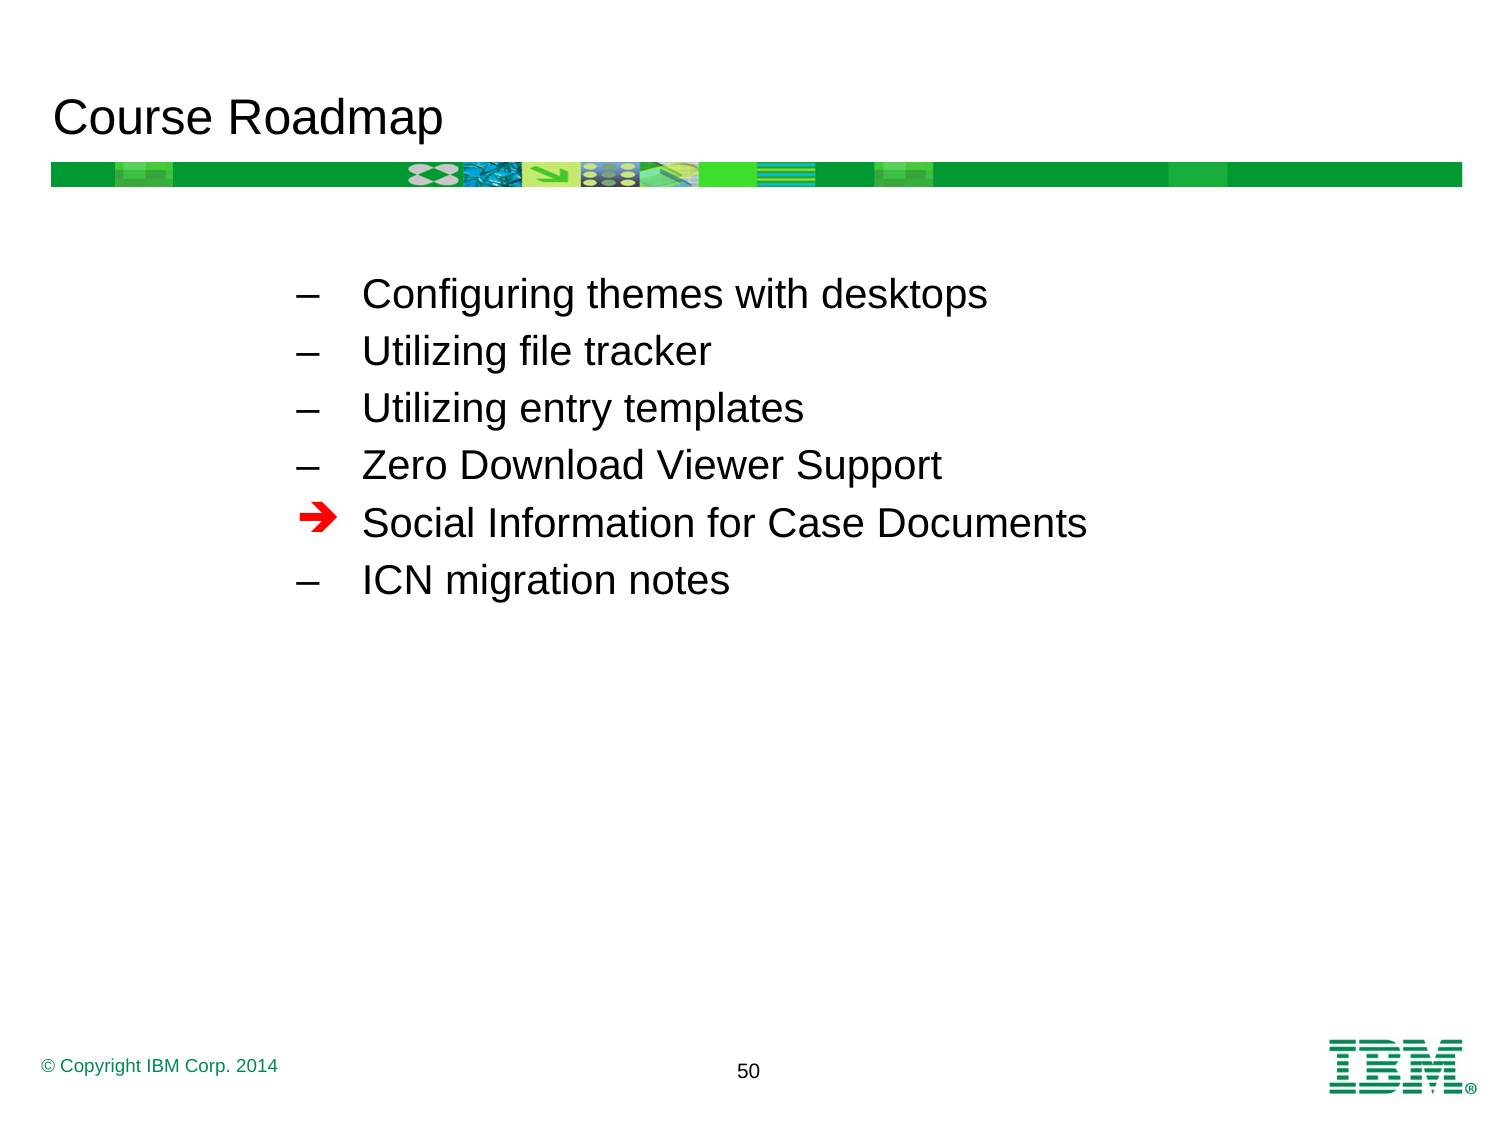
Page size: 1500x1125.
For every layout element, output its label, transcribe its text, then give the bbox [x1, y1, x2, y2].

title Course Roadmap [37, 45, 1388, 188]
list Configuring themes with desktops Utilizing file tracker Utilizing entry templates Zero Download Viewer Support Social Information for Case Documents ICN migration notes [75, 262, 1426, 1005]
picture [50, 161, 1463, 189]
picture [1327, 1037, 1479, 1096]
